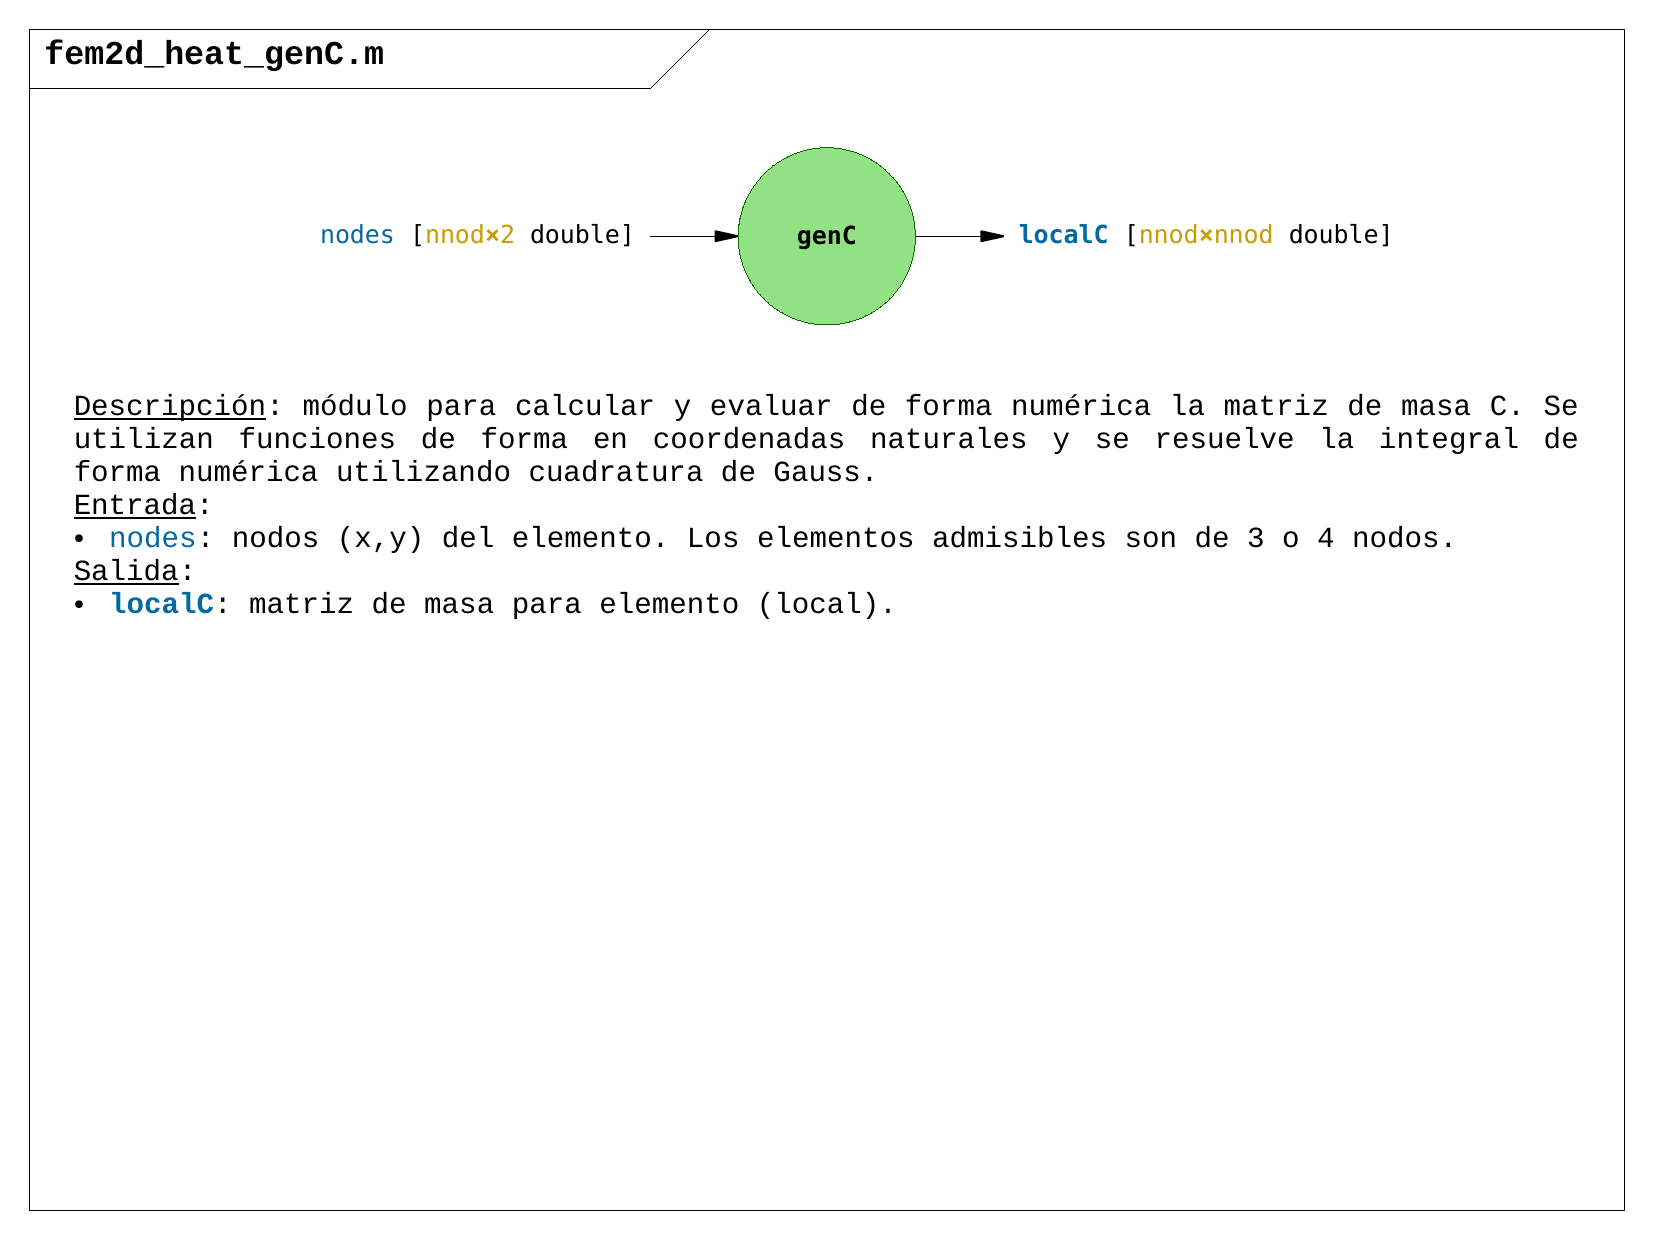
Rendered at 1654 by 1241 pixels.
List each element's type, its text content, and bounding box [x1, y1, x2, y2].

text_box nodes [nnod×2 double] [59, 212, 650, 257]
text_box fem2d_heat_genC.m [29, 29, 709, 83]
text_box genC [738, 147, 916, 325]
text_box localC [nnod×nnod double] [1003, 212, 1595, 257]
text_box Descripción: módulo para calcular y evaluar de forma numérica la matriz de masa C. Se utilizan funciones de forma en coordenadas naturales y se resuelve la integral de forma numérica utilizando cuadratura de Gauss. Entrada: nodes: nodos (x,y) del elemento. Los elementos admisibles son de 3 o 4 nodos. Salida: localC: matriz de masa para elemento (local). [59, 383, 1595, 630]
